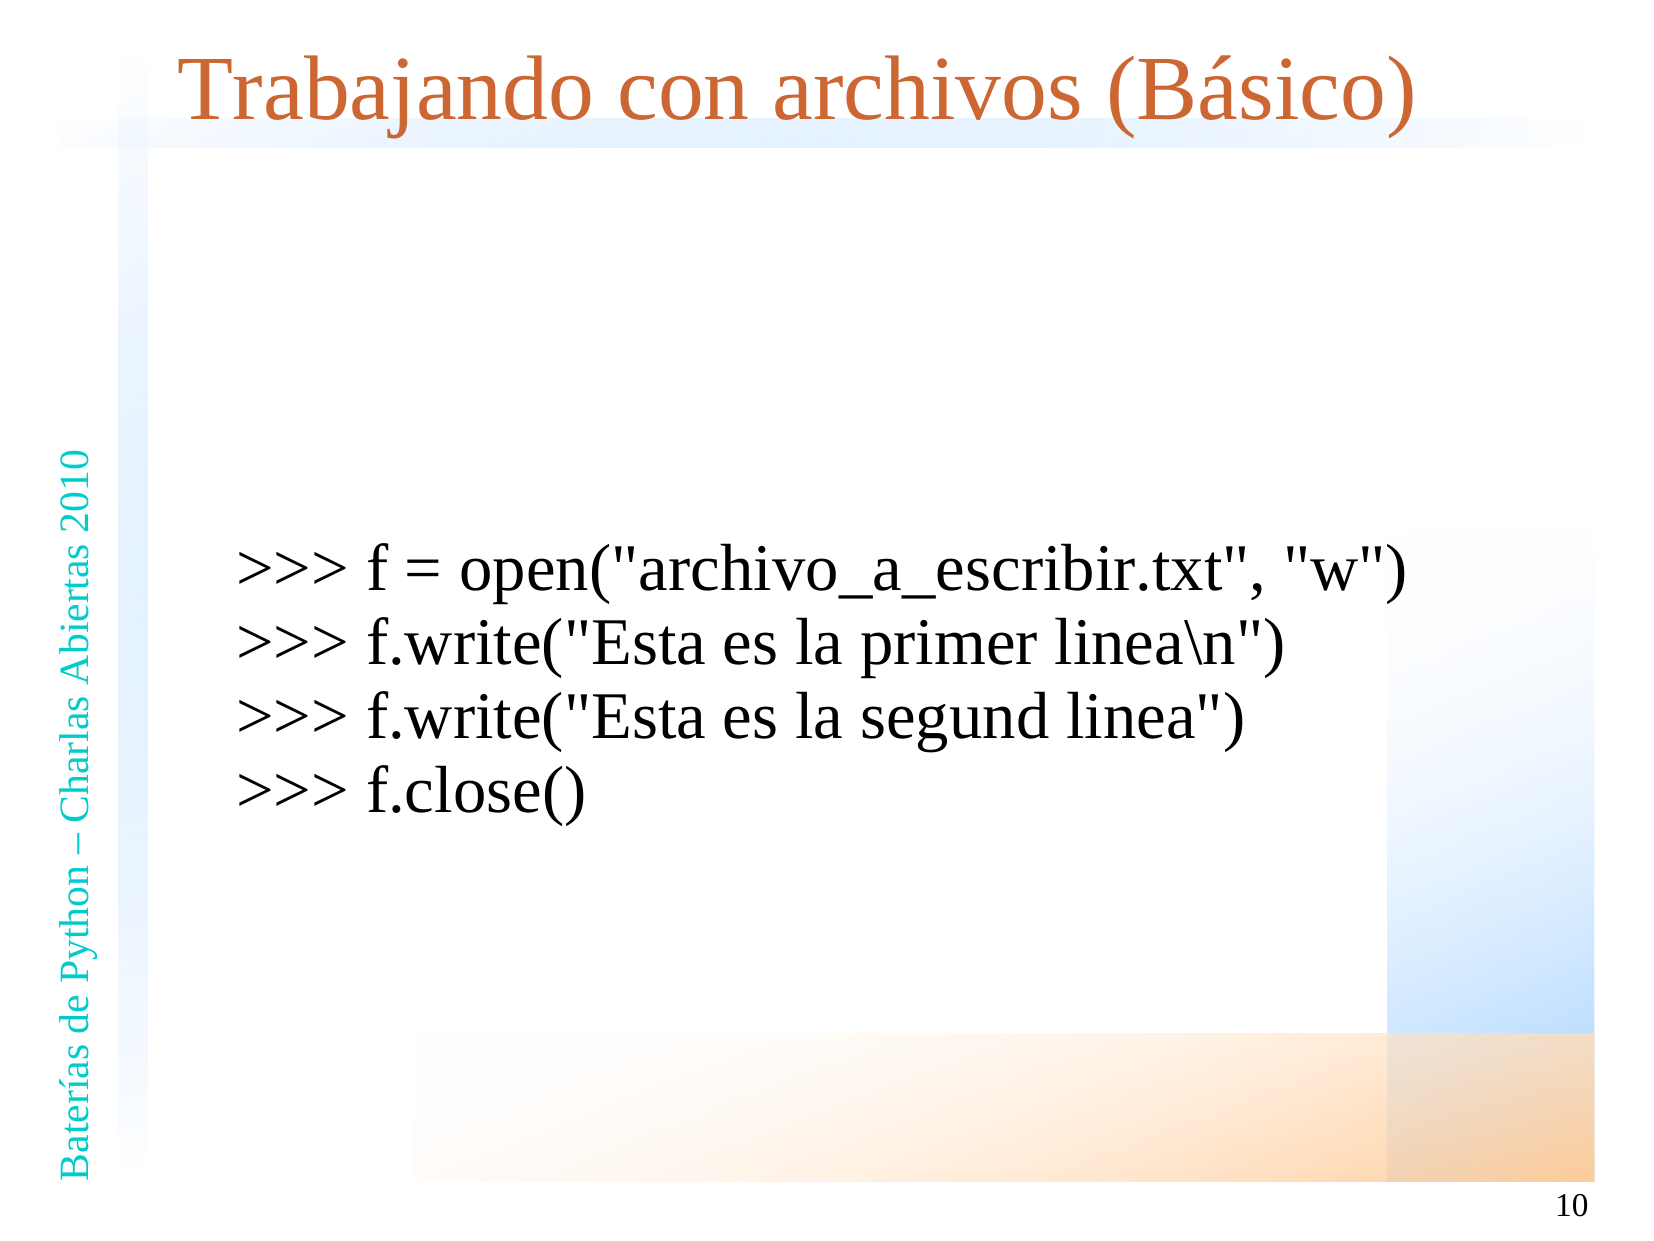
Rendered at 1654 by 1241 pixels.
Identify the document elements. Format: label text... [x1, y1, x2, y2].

subtitle >>> f = open("archivo_a_escribir.txt", "w") >>> f.write("Esta es la primer linea\n") >>> f.write("Esta es la segund linea") >>> f.close() [206, 177, 1595, 1182]
title Trabajando con archivos (Básico) [177, 29, 1595, 148]
